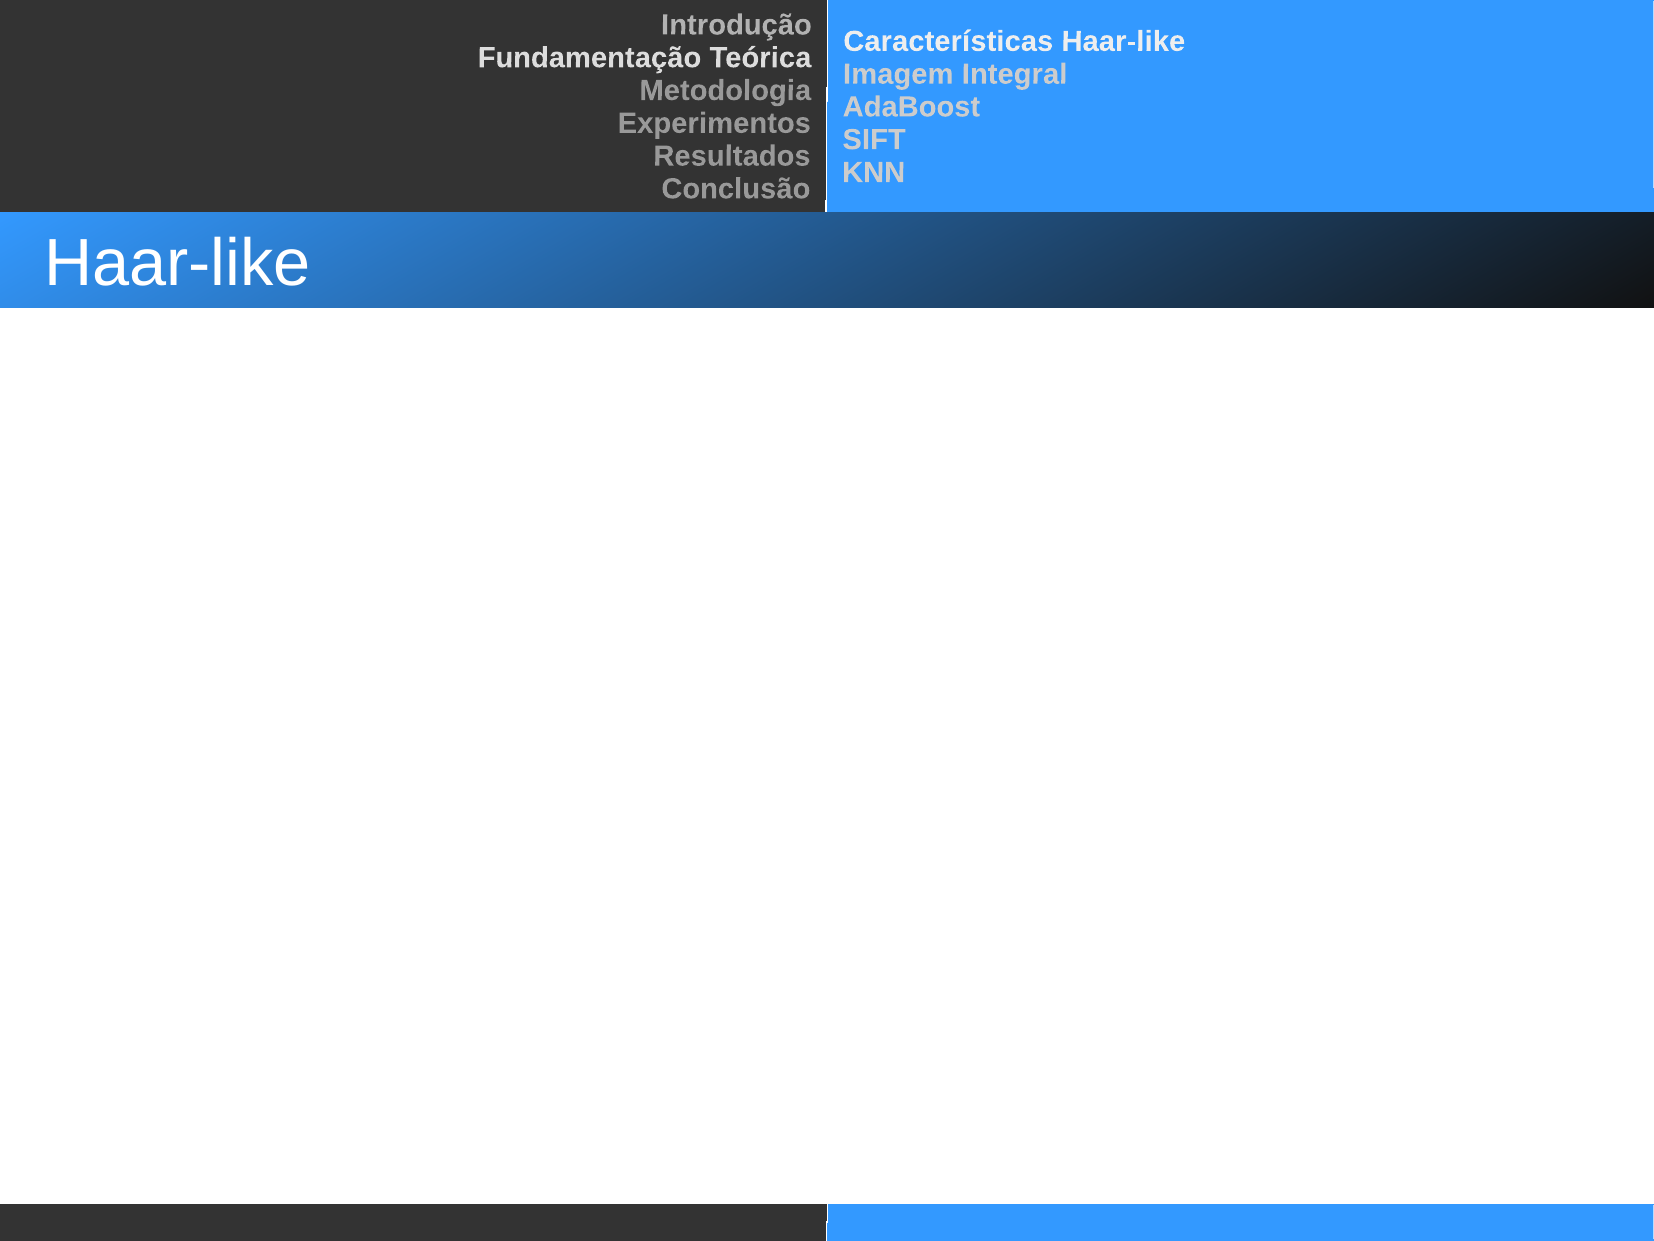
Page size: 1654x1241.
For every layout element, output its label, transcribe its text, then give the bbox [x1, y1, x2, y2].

text_box [0, 1204, 827, 1241]
text_box Haar-like [0, 212, 1654, 308]
text_box Características Haar-like Imagem Integral AdaBoost SIFT KNN [827, 0, 1654, 212]
text_box Introdução Fundamentação Teórica Metodologia Experimentos Resultados Conclusão [0, 0, 827, 212]
text_box [827, 1204, 1654, 1241]
